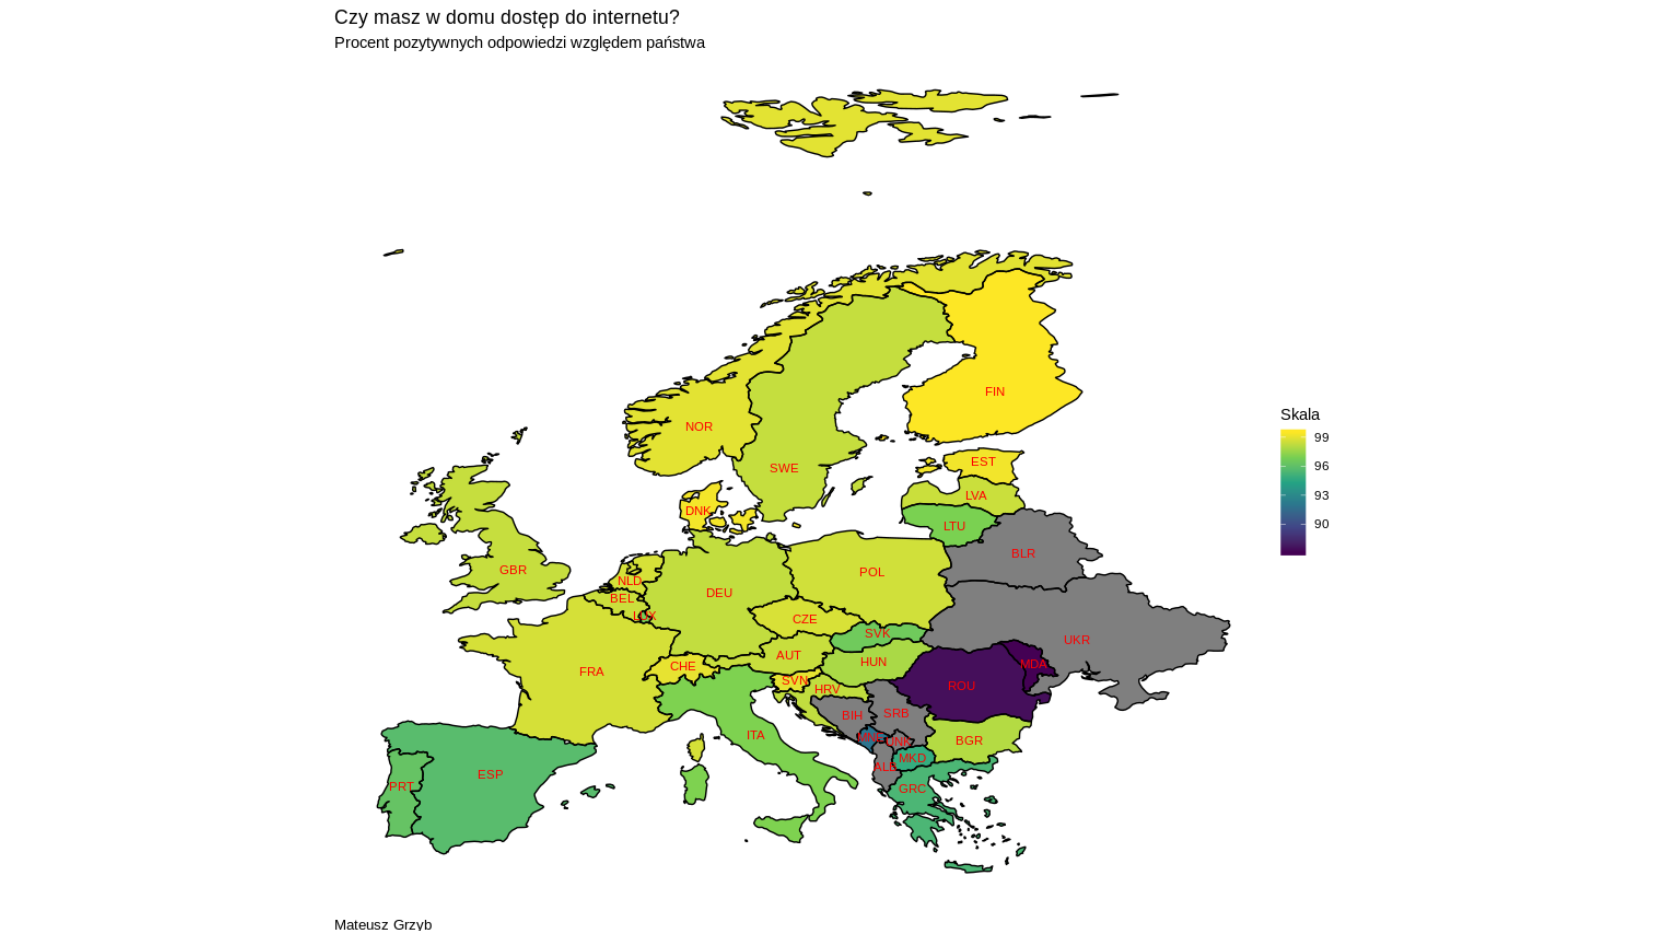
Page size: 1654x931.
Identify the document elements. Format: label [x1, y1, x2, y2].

picture [132, 2, 1532, 931]
